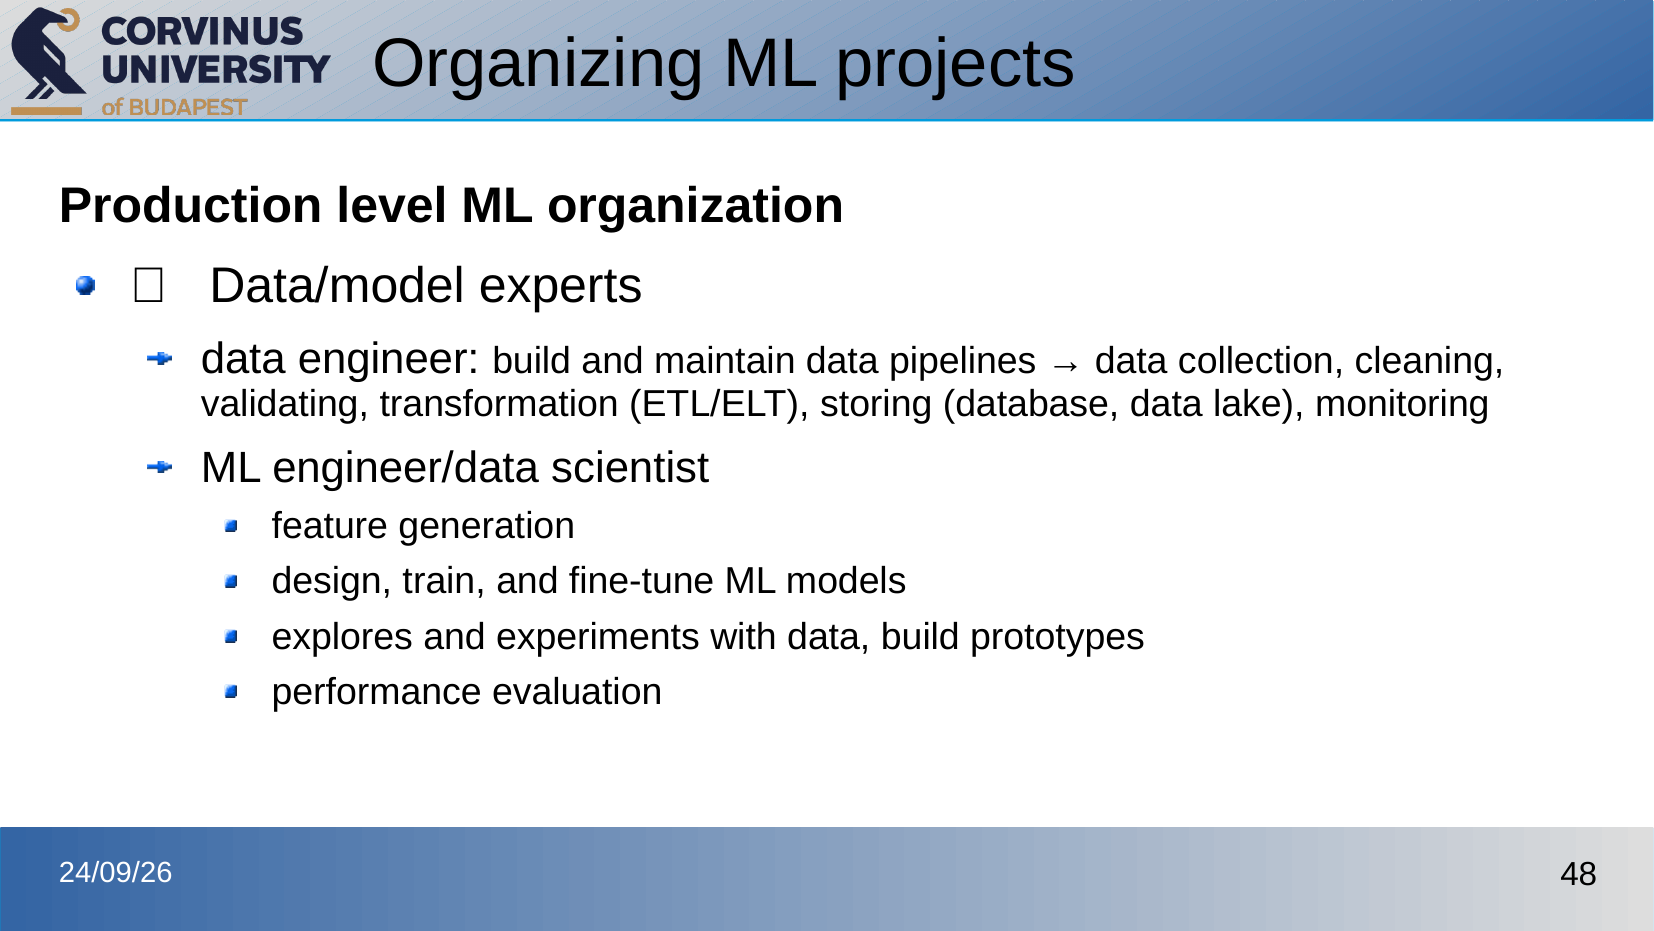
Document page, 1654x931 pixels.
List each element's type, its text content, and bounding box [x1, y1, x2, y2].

picture [11, 7, 331, 115]
title Organizing ML projects [372, 23, 1625, 103]
list Production level ML organization 🧠 Data/model experts data engineer: build and maintain data pipelines → data collection, cleaning, validating, transformation (ETL/ELT), storing (database, data lake), monitoring ML engineer/data scientist feature generation design, train, and fine-tune ML models explores and experiments with data, build prototypes performance evaluation [59, 177, 1595, 768]
